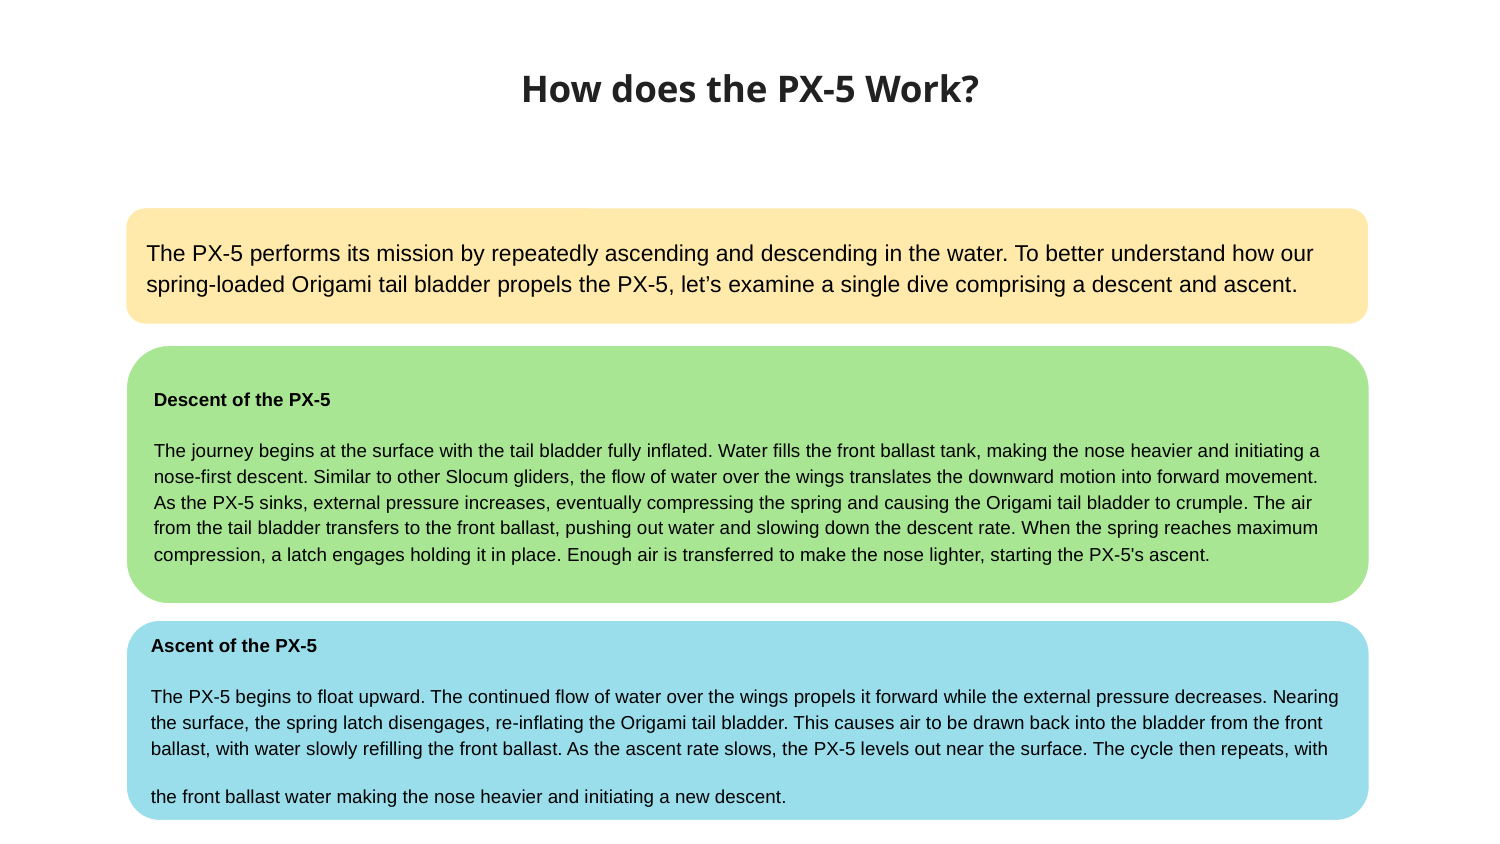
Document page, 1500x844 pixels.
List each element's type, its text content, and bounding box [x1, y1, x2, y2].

title How does the PX-5 Work? [51, 48, 1449, 180]
text_box Ascent of the PX-5 The PX-5 begins to float upward. The continued flow of water over the wings propels it forward while the external pressure decreases. Nearing the surface, the spring latch disengages, re-inflating the Origami tail bladder. This causes air to be drawn back into the bladder from the front ballast, with water slowly refilling the front ballast. As the ascent rate slows, the PX-5 levels out near the surface. The cycle then repeats, with the front ballast water making the nose heavier and initiating a new descent. [126, 620, 1370, 821]
text_box Descent of the PX-5 The journey begins at the surface with the tail bladder fully inflated. Water fills the front ballast tank, making the nose heavier and initiating a nose-first descent. Similar to other Slocum gliders, the flow of water over the wings translates the downward motion into forward movement. As the PX-5 sinks, external pressure increases, eventually compressing the spring and causing the Origami tail bladder to crumple. The air from the tail bladder transfers to the front ballast, pushing out water and slowing down the descent rate. When the spring reaches maximum compression, a latch engages holding it in place. Enough air is transferred to make the nose lighter, starting the PX-5's ascent. [126, 345, 1370, 605]
text_box The PX-5 performs its mission by repeatedly ascending and descending in the water. To better understand how our spring-loaded Origami tail bladder propels the PX-5, let’s examine a single dive comprising a descent and ascent. [125, 207, 1369, 325]
